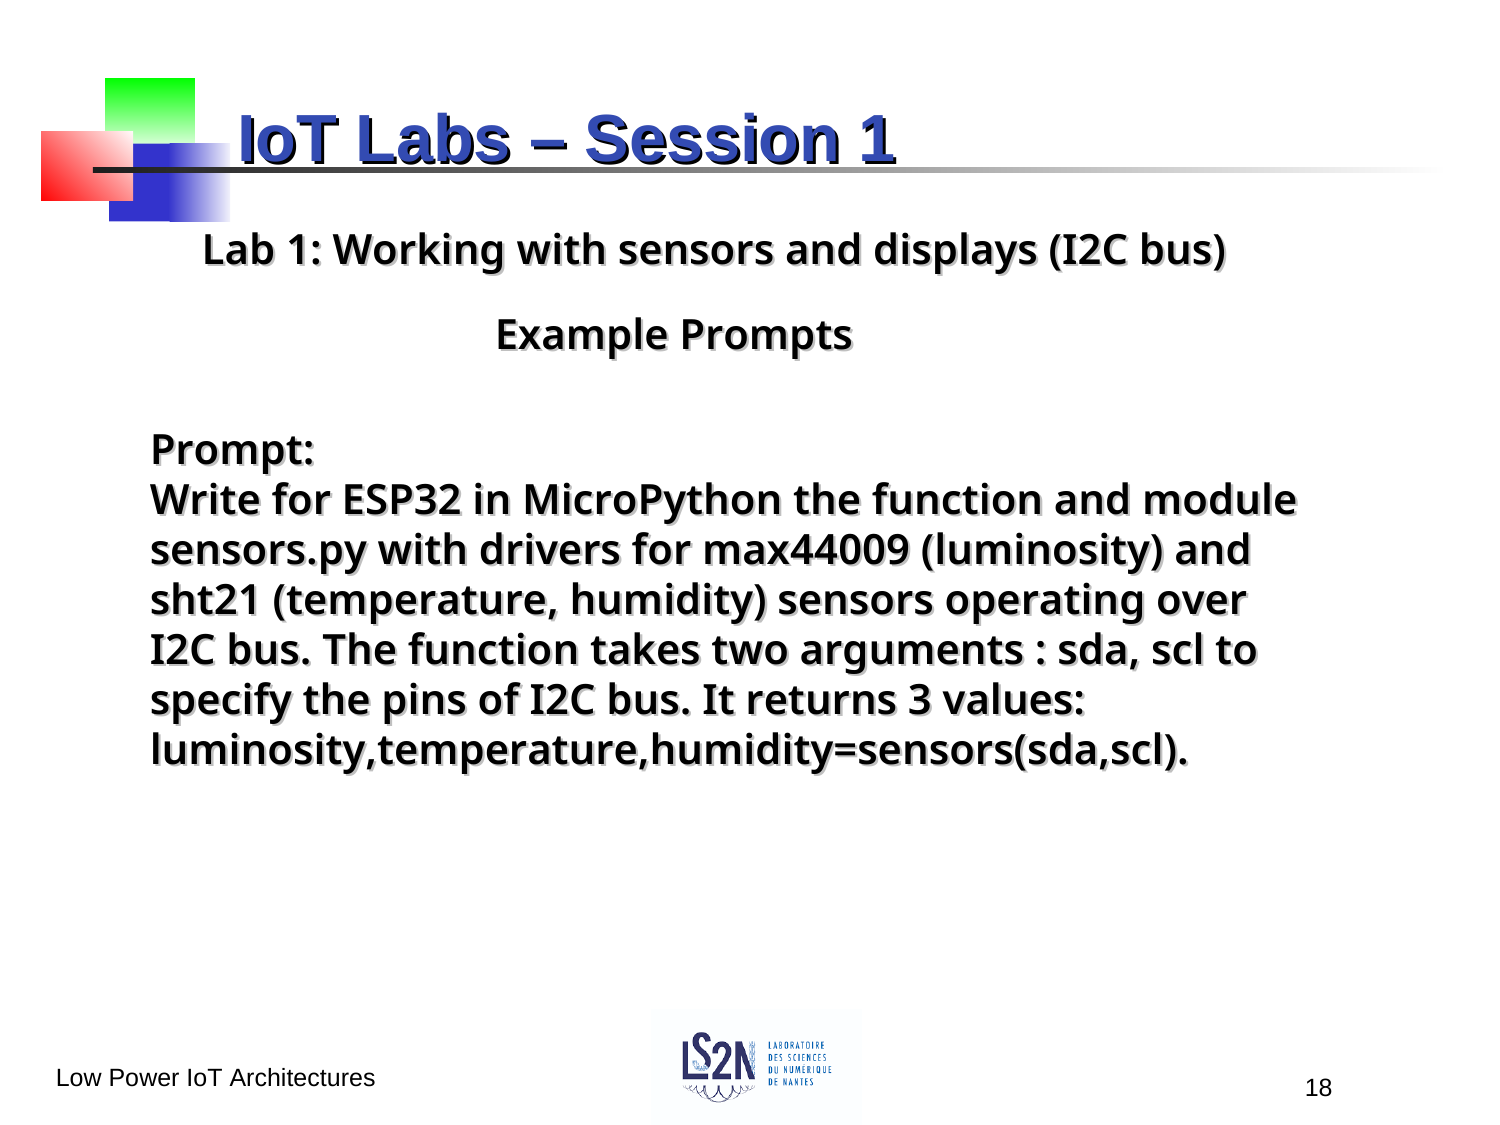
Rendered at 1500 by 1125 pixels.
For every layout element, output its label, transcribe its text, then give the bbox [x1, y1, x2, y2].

text_box Prompt: Write for ESP32 in MicroPython the function and module sensors.py with drivers for max44009 (luminosity) and sht21 (temperature, humidity) sensors operating over I2C bus. The function takes two arguments : sda, scl to specify the pins of I2C bus. It returns 3 values: luminosity,temperature,humidity=sensors(sda,scl). [135, 415, 1314, 781]
text_box Lab 1: Working with sensors and displays (I2C bus) [186, 215, 1366, 330]
picture [651, 1009, 862, 1125]
title IoT Labs – Session 1 [87, 86, 976, 183]
text_box Example Prompts [480, 299, 886, 365]
